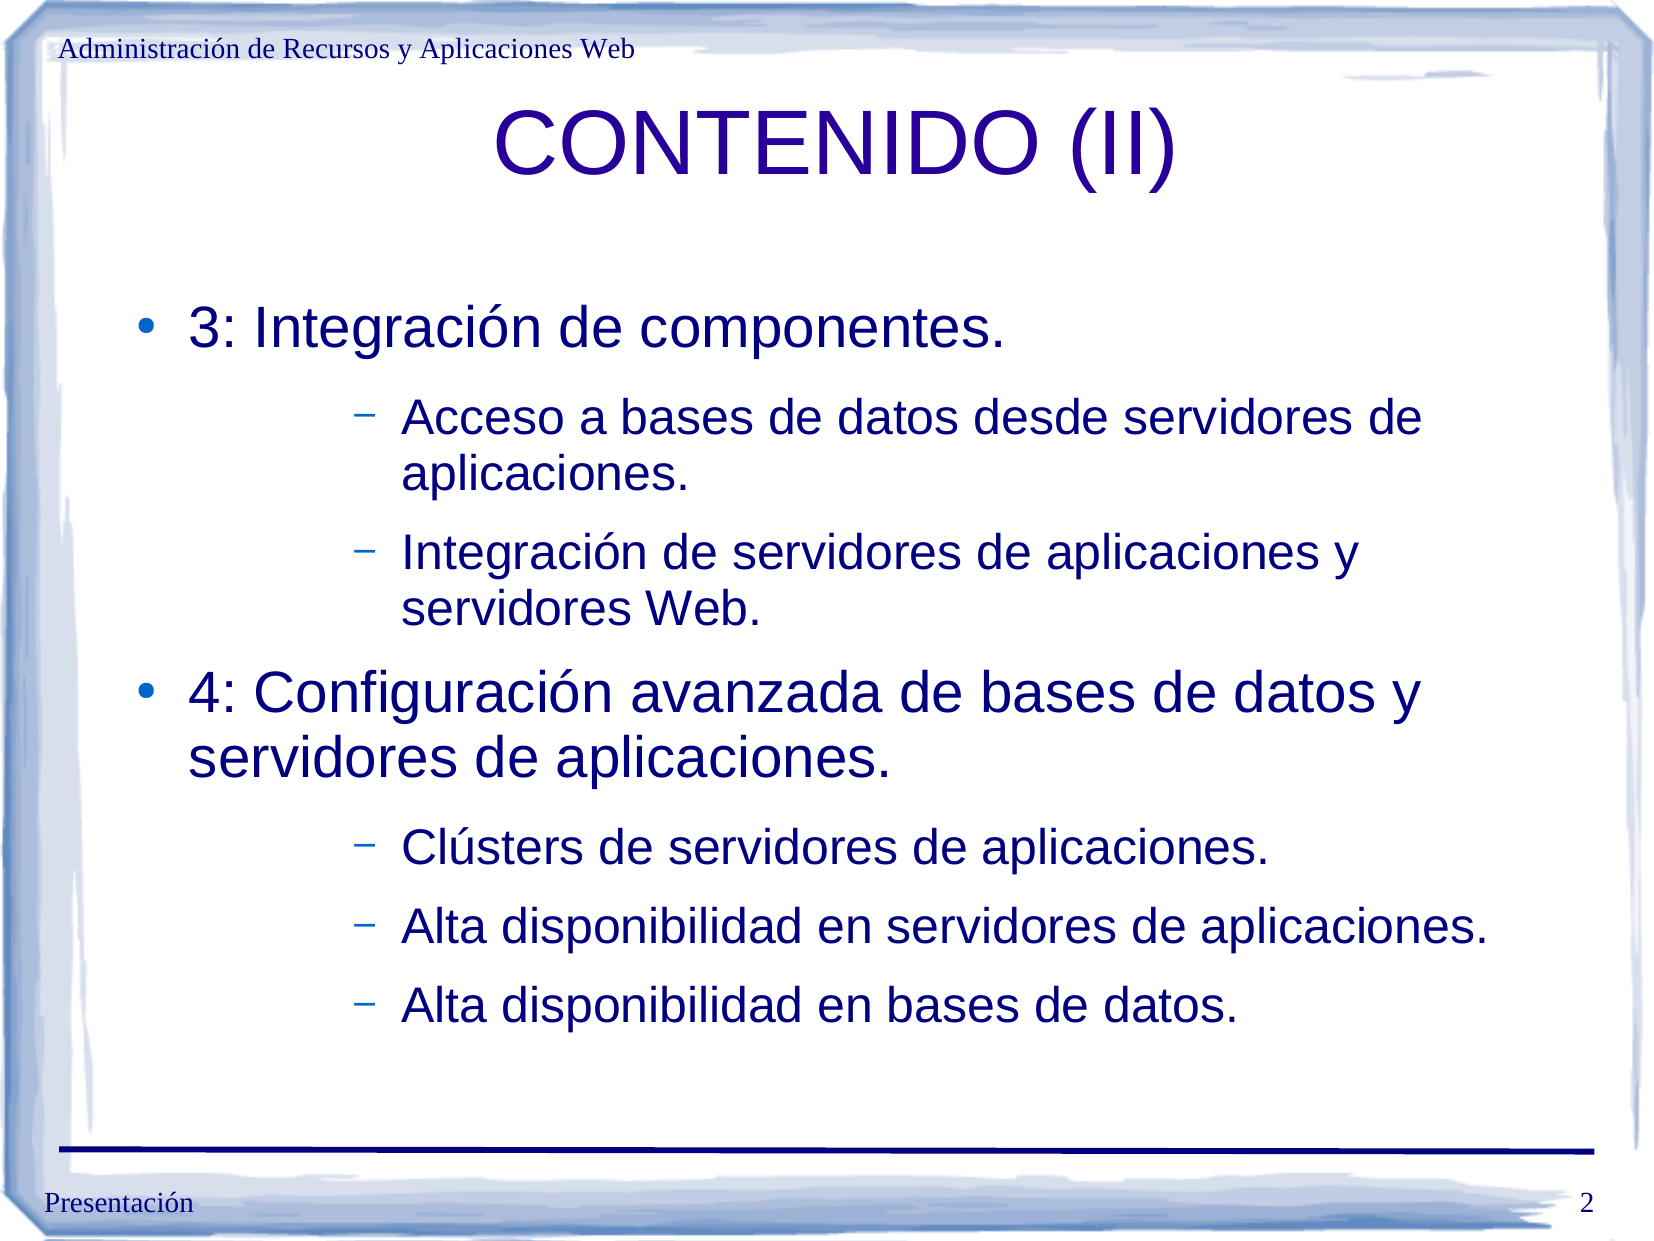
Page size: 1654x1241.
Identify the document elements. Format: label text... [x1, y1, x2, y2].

title CONTENIDO (II) [80, 79, 1593, 207]
picture [0, 0, 1654, 1241]
list 3: Integración de componentes. Acceso a bases de datos desde servidores de aplicaciones. Integración de servidores de aplicaciones y servidores Web. 4: Configuración avanzada de bases de datos y servidores de aplicaciones. Clústers de servidores de aplicaciones. Alta disponibilidad en servidores de aplicaciones. Alta disponibilidad en bases de datos. [118, 294, 1571, 1034]
